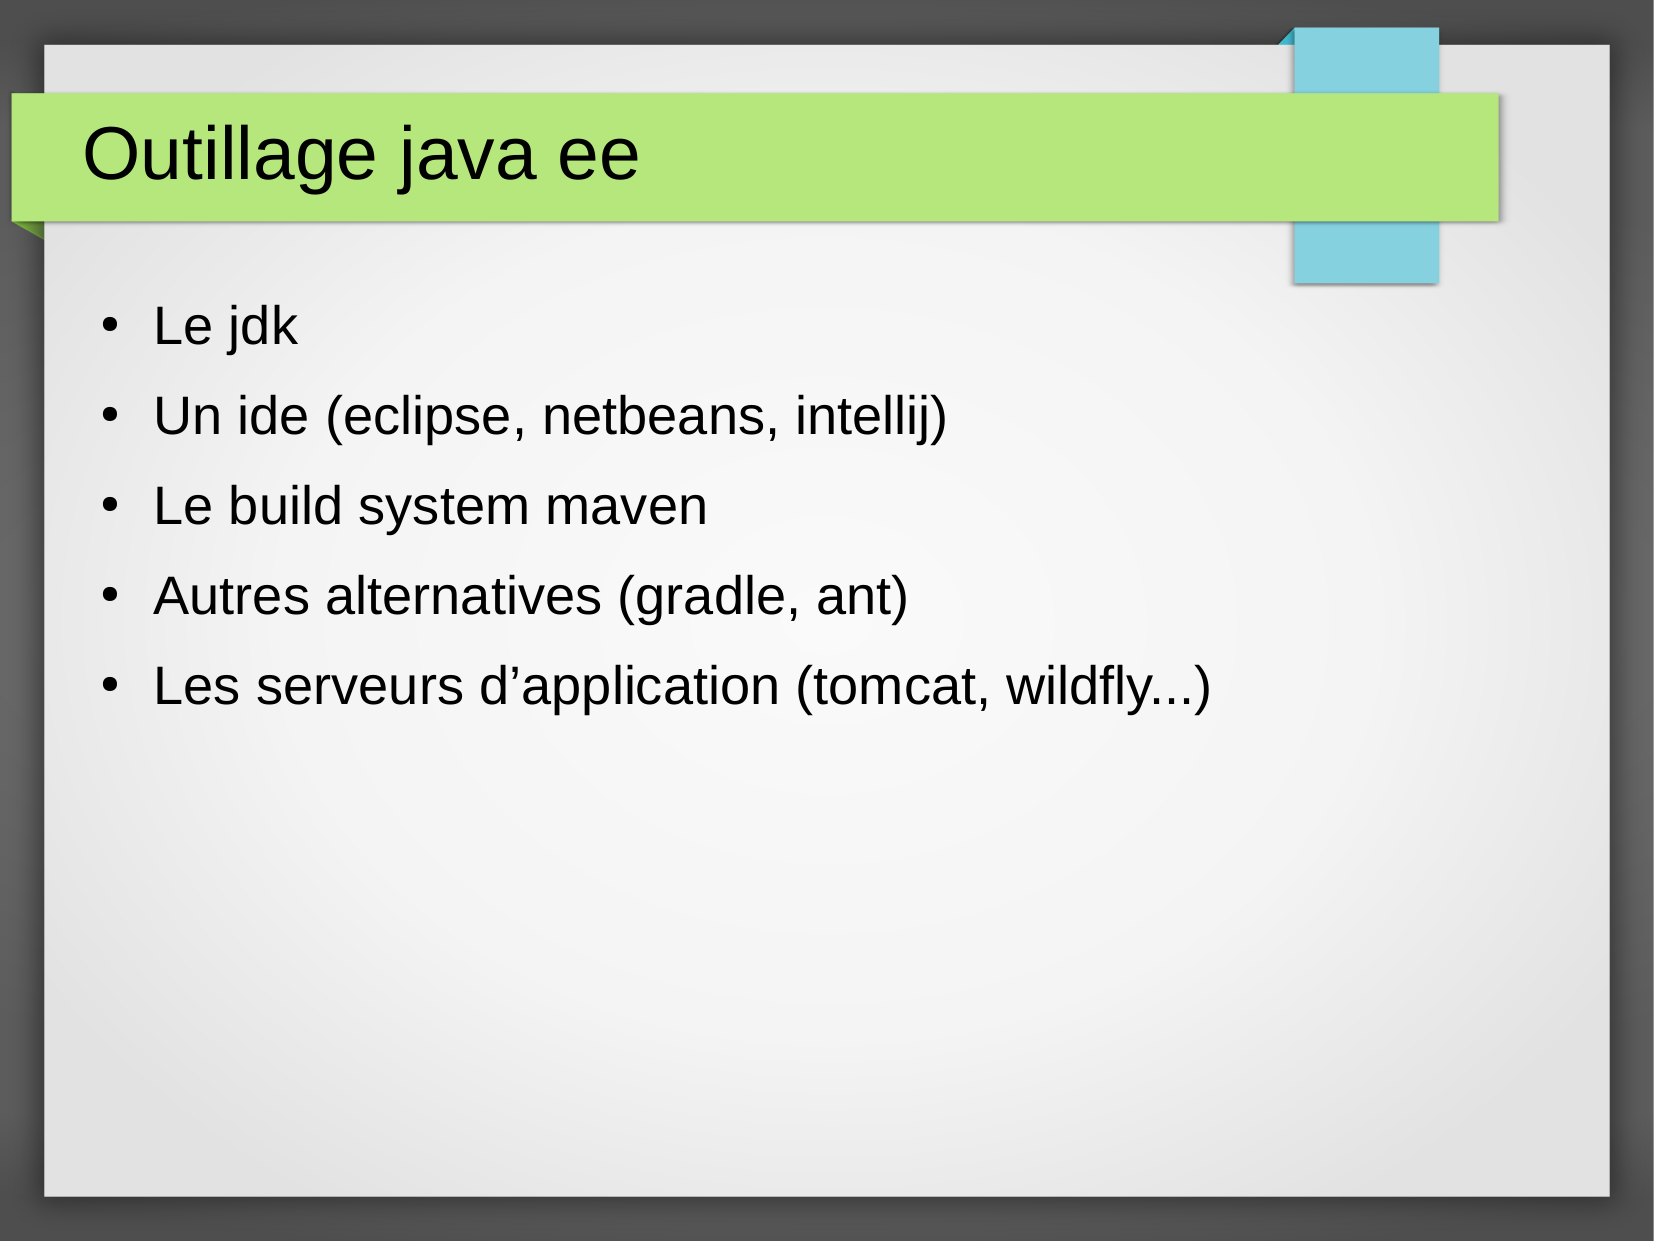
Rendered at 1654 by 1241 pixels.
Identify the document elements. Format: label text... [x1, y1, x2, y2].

picture [0, 0, 1654, 1241]
list Le jdk Un ide (eclipse, netbeans, intellij) Le build system maven Autres alternatives (gradle, ant) Les serveurs d’application (tomcat, wildfly...) [82, 295, 1571, 1015]
title Outillage java ee [82, 94, 1264, 213]
